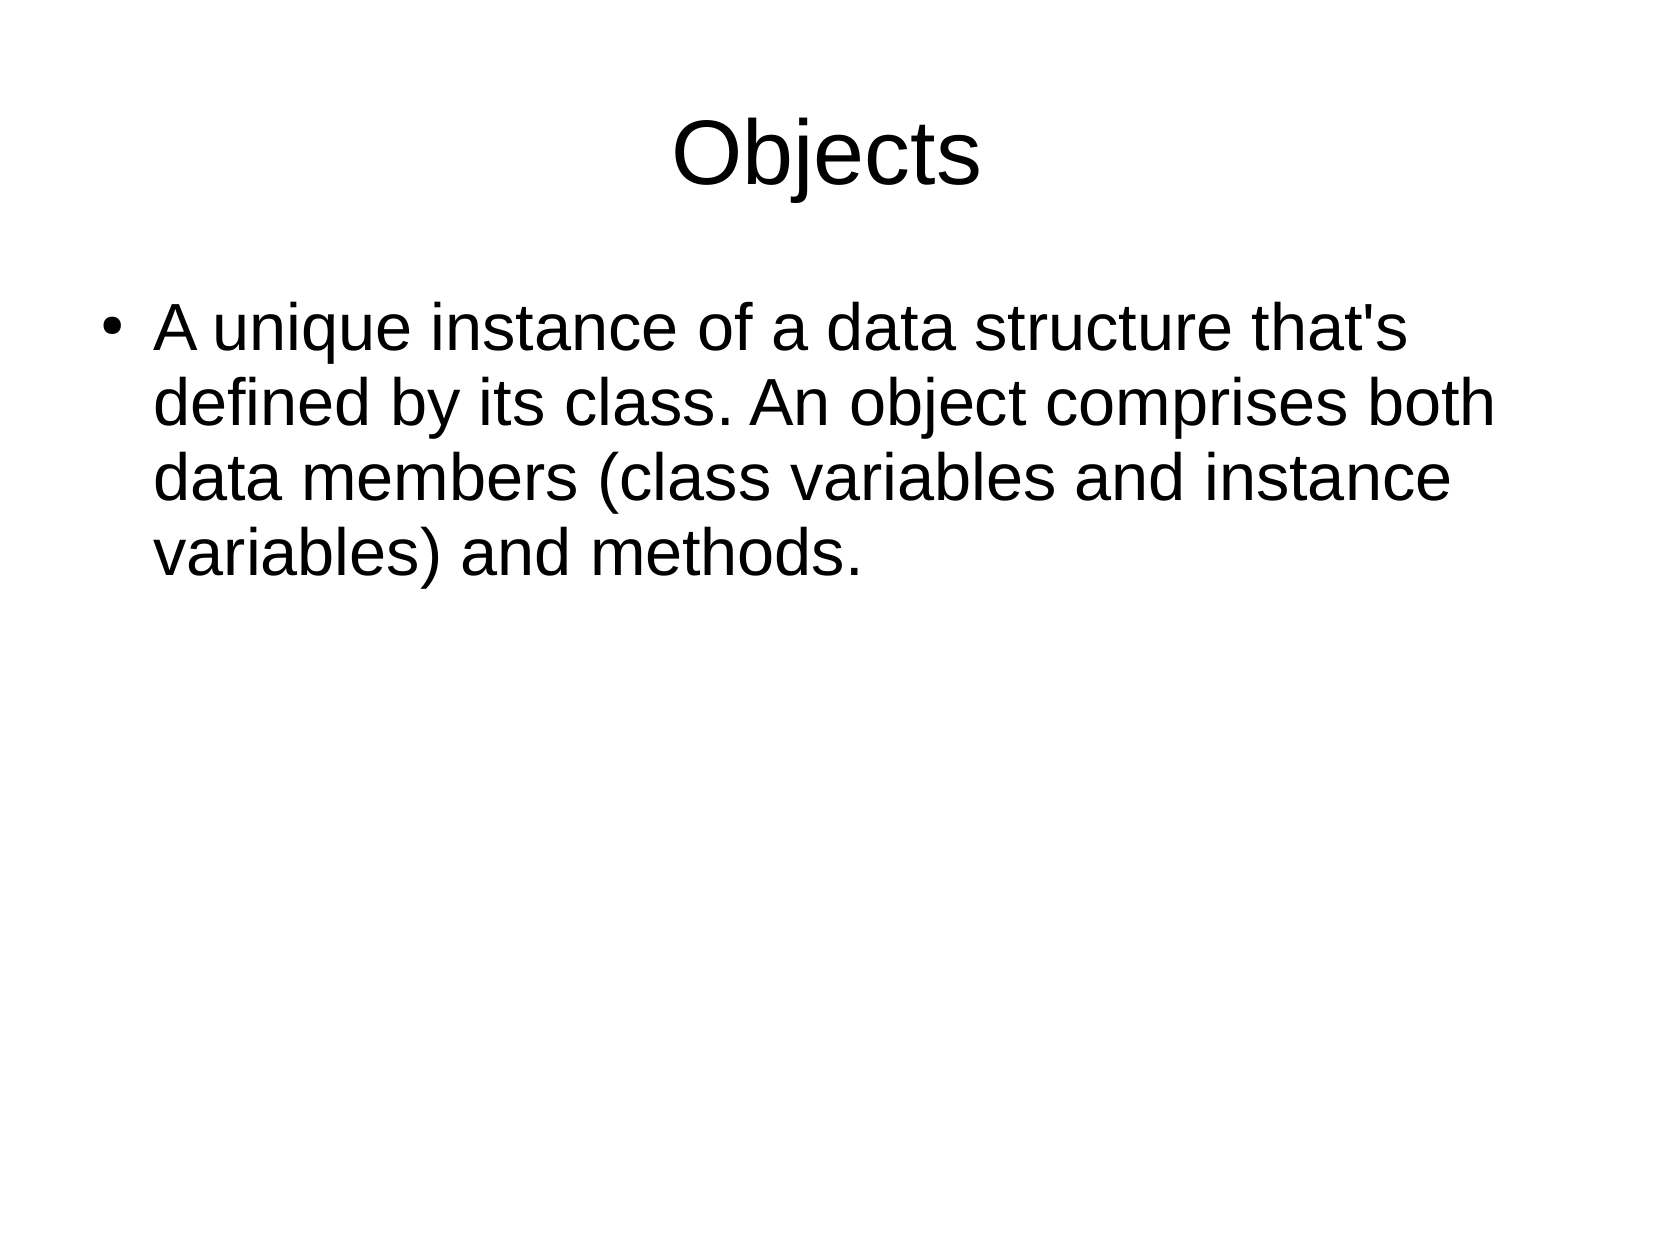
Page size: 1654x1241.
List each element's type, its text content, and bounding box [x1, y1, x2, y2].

list A unique instance of a data structure that's defined by its class. An object comprises both data members (class variables and instance variables) and methods. [82, 290, 1571, 1010]
title Objects [82, 49, 1571, 257]
